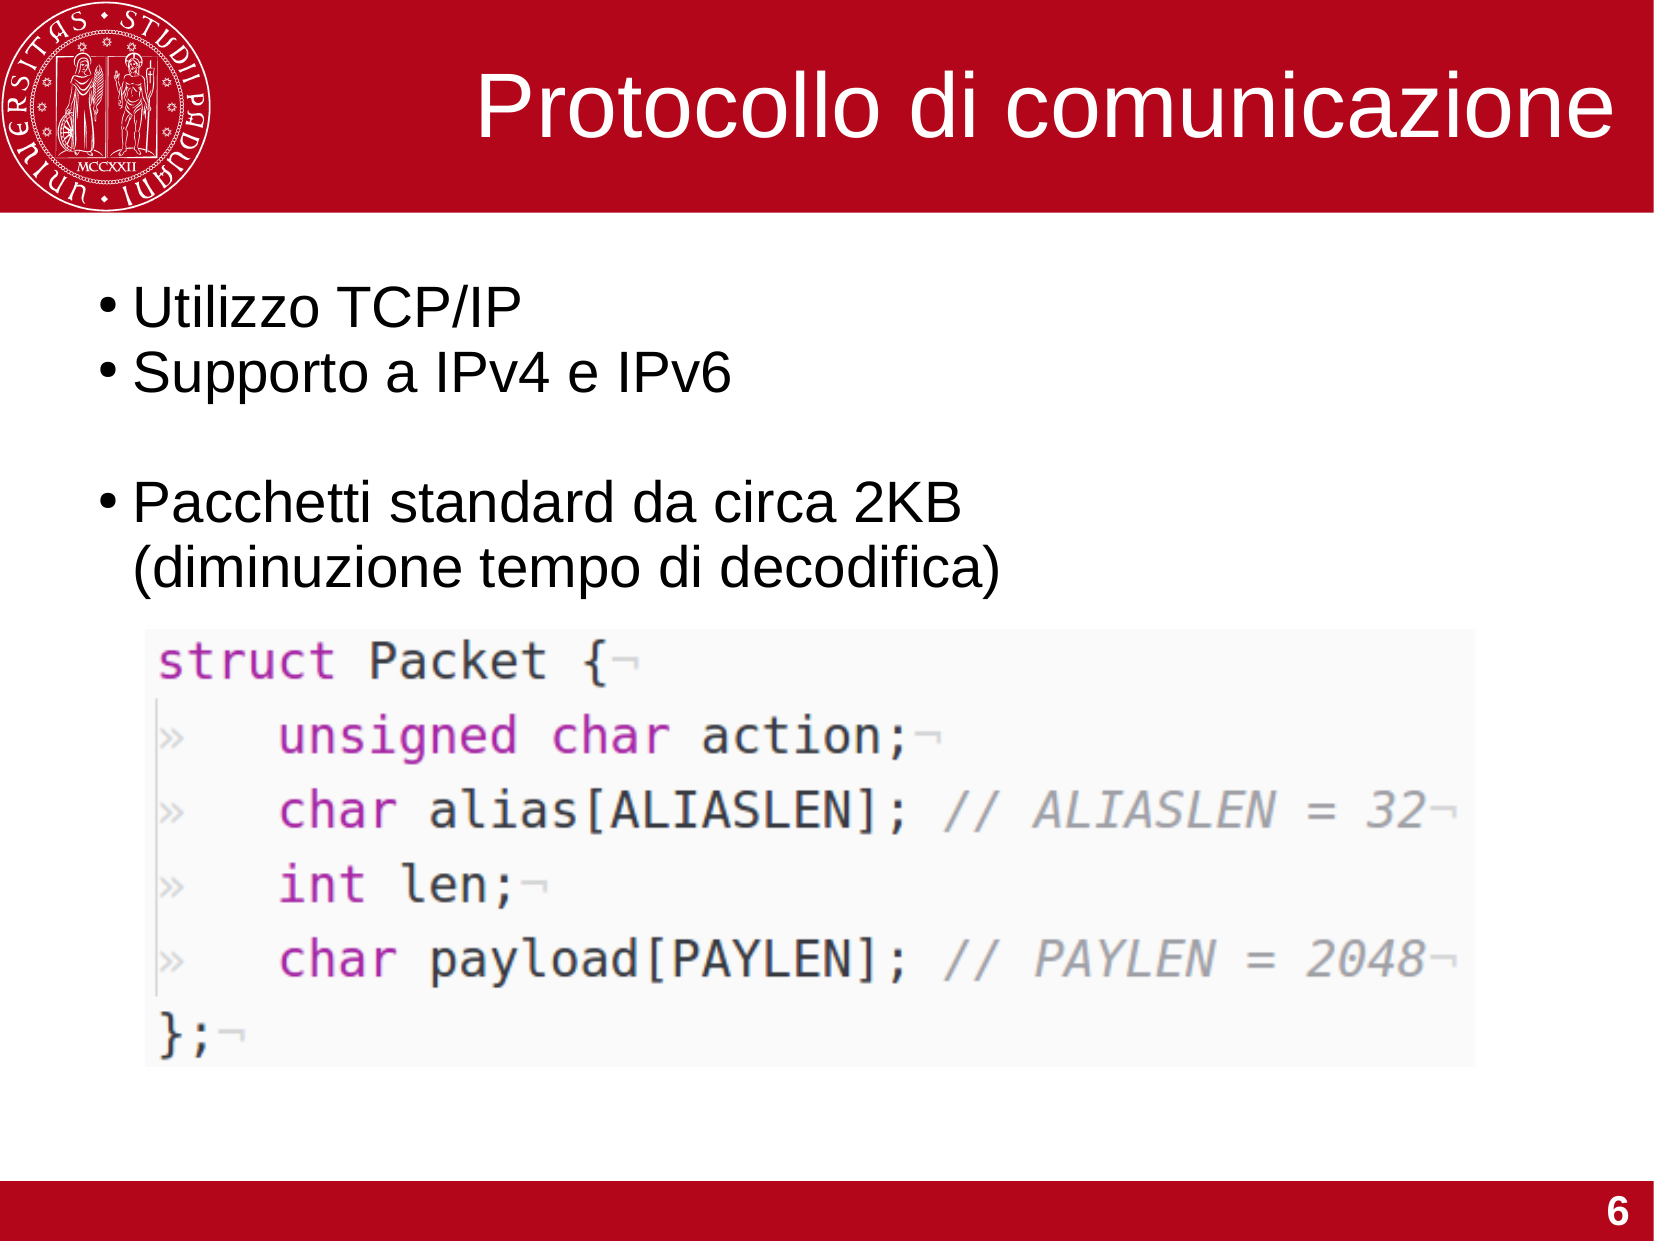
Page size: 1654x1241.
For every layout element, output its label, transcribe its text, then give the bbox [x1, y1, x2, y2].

text_box Utilizzo TCP/IP Supporto a IPv4 e IPv6 Pacchetti standard da circa 2KB (diminuzione tempo di decodifica) [82, 266, 1571, 1127]
title Protocollo di comunicazione [259, 0, 1619, 213]
picture [145, 629, 1475, 1067]
picture [0, 0, 212, 213]
